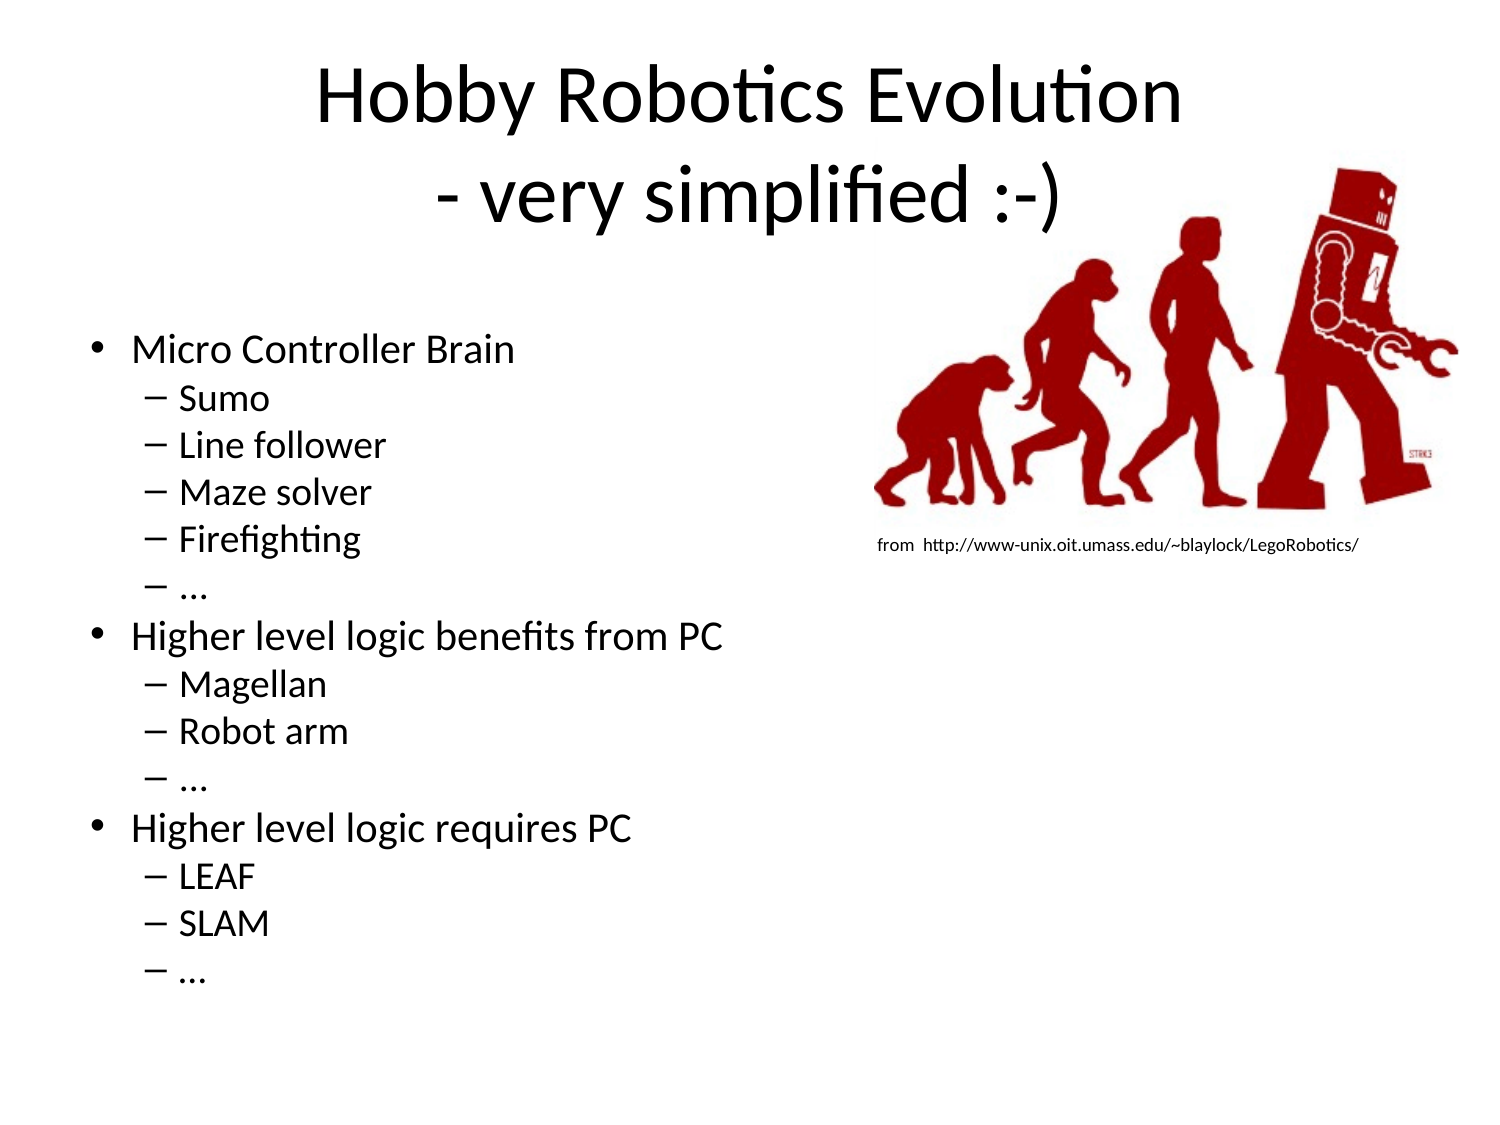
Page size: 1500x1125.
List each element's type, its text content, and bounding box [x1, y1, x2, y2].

text_box from http://www-unix.oit.umass.edu/~blaylock/LegoRobotics/ [862, 525, 1500, 563]
picture [874, 115, 1463, 525]
title Hobby Robotics Evolution - very simplified :-) [75, 31, 1426, 247]
list Micro Controller Brain Sumo Line follower Maze solver Firefighting ... Higher level logic benefits from PC Magellan Robot arm ... Higher level logic requires PC LEAF SLAM … [75, 262, 1426, 1005]
